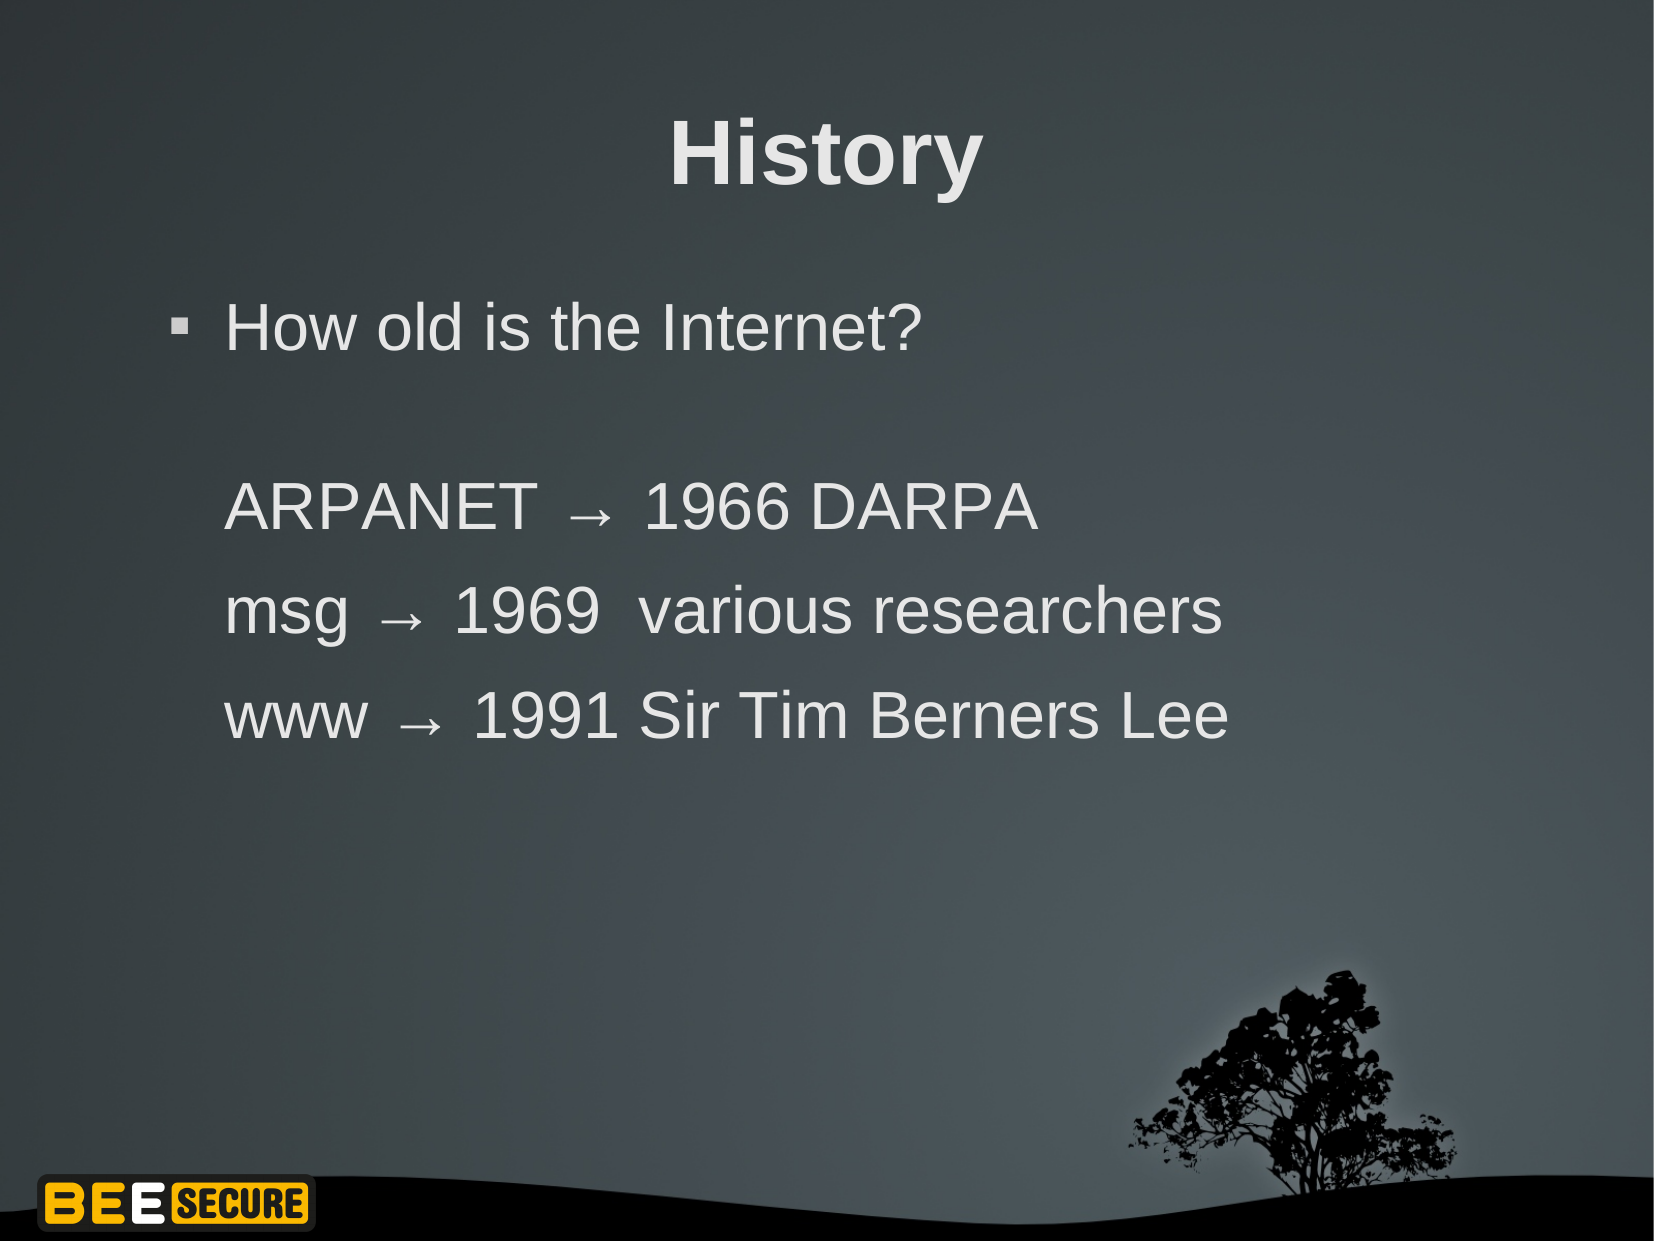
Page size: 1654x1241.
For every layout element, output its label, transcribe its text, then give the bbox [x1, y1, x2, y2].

picture [0, 0, 1654, 1241]
title History [82, 49, 1571, 257]
list How old is the Internet? ARPANET → 1966 DARPA msg → 1969 various researchers www → 1991 Sir Tim Berners Lee [82, 290, 1571, 1109]
